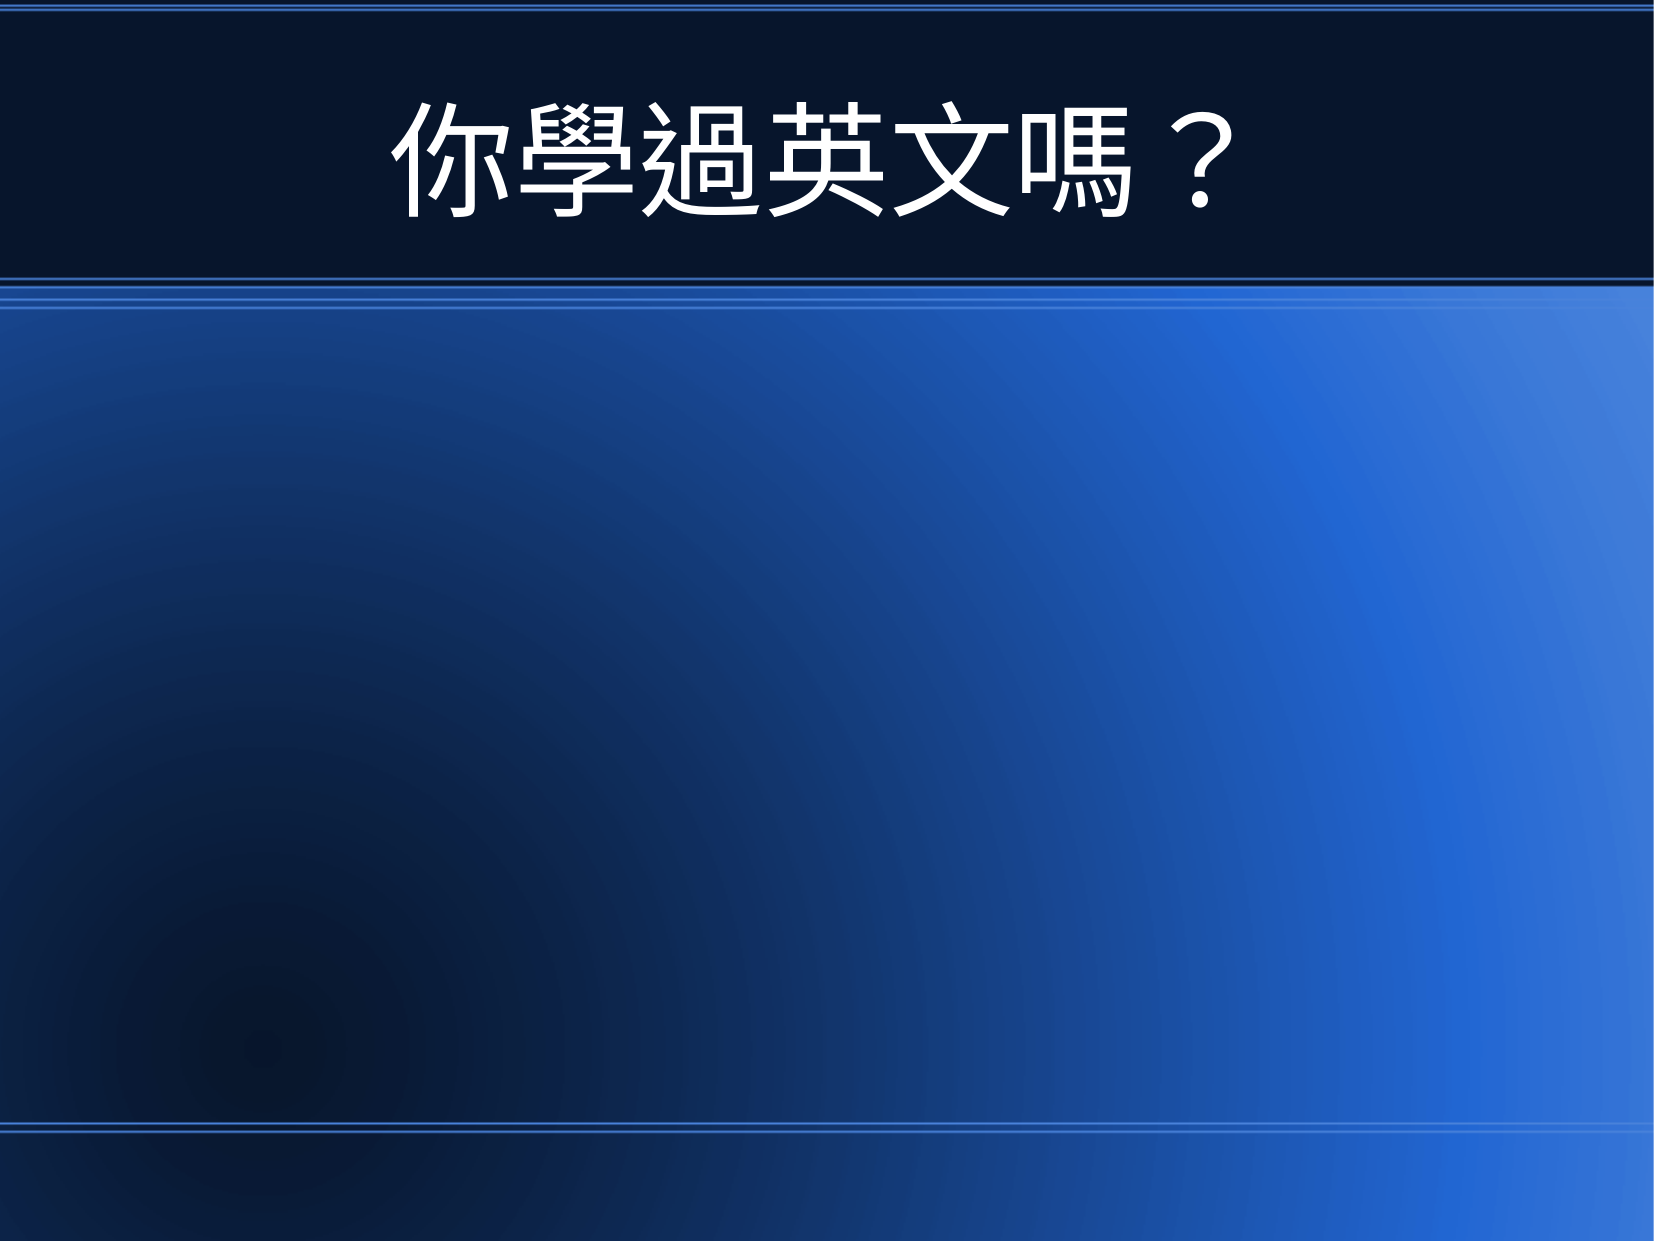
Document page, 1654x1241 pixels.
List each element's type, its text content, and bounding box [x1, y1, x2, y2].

picture [0, 0, 1654, 1241]
title 你學過英文嗎？ [82, 49, 1571, 257]
